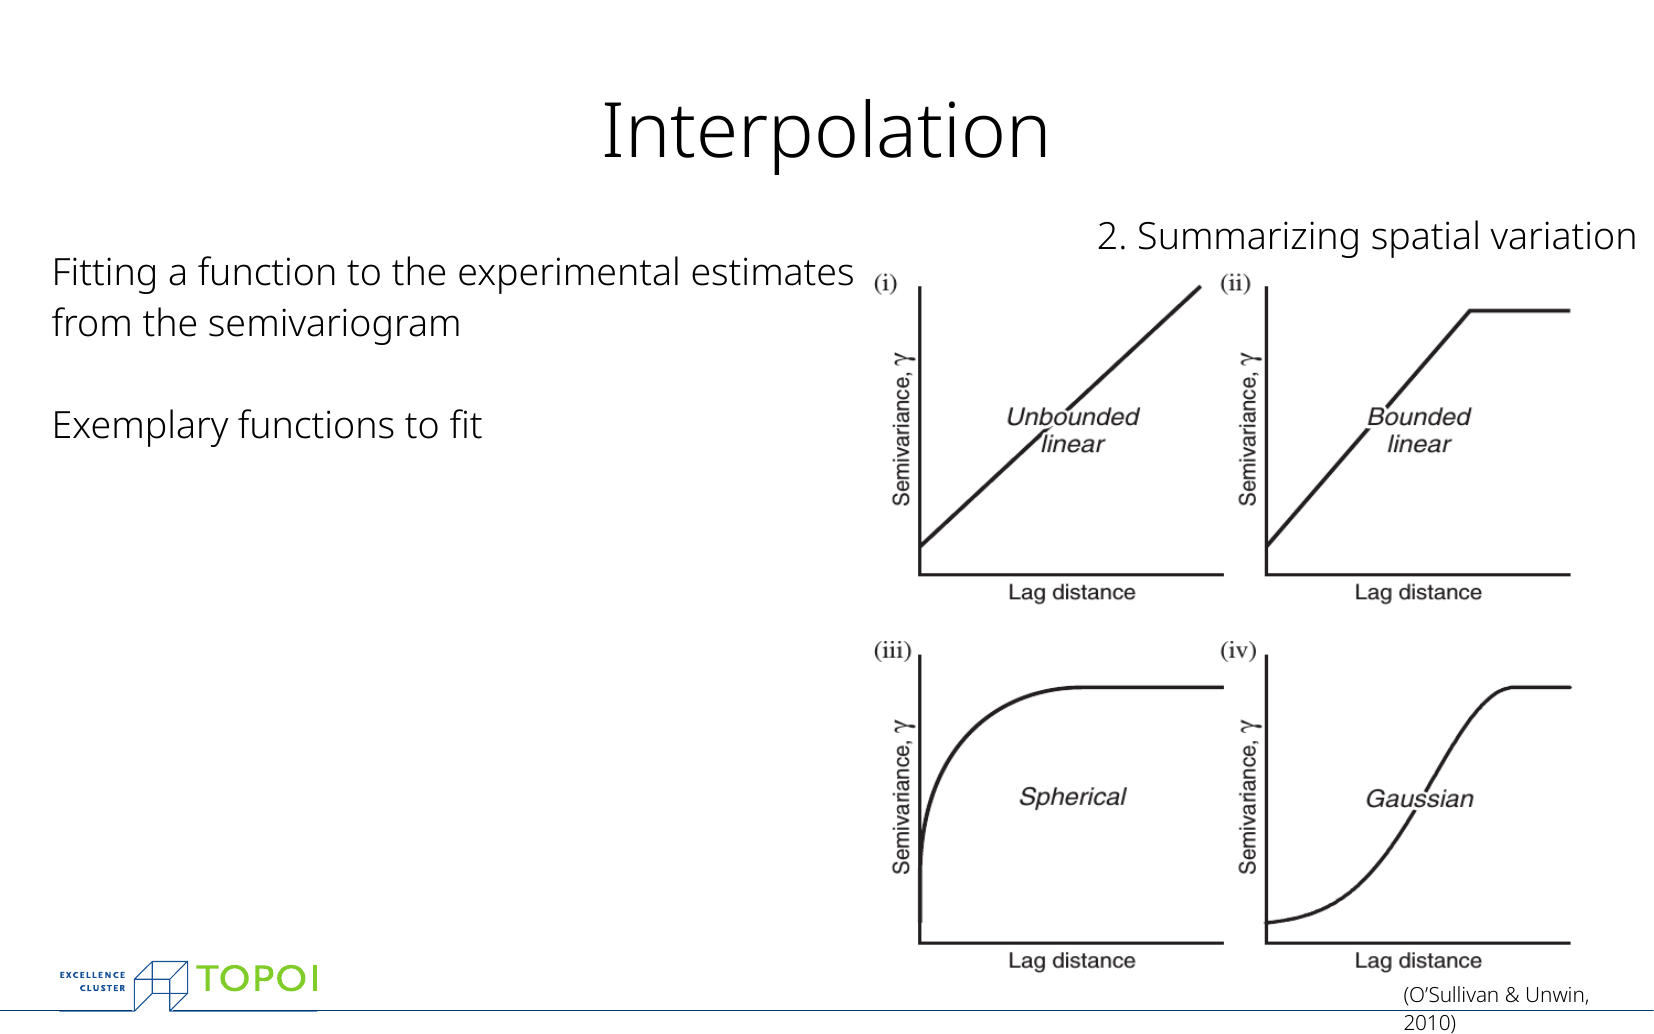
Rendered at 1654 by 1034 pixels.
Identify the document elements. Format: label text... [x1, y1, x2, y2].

title Interpolation [82, 41, 1571, 214]
text_box (O’Sullivan & Unwin, 2010) [1388, 972, 1654, 1016]
text_box Fitting a function to the experimental estimates from the semivariogram Exemplary functions to fit [36, 237, 873, 516]
picture [853, 256, 1585, 975]
text_box 2. Summarizing spatial variation [1082, 202, 1644, 269]
